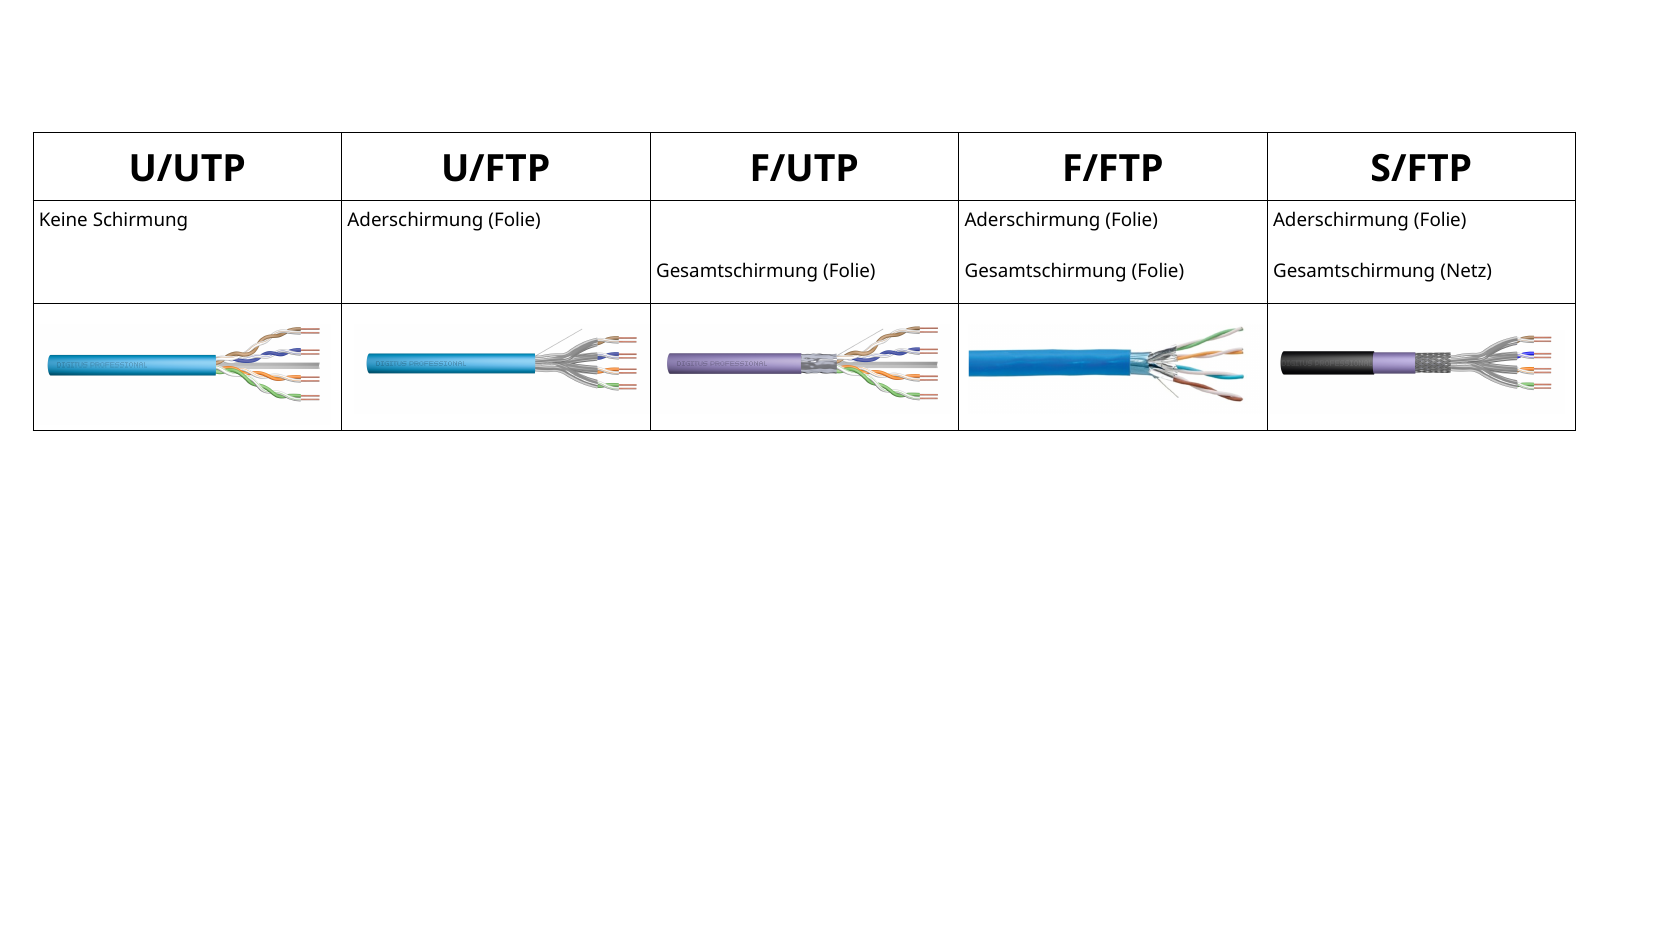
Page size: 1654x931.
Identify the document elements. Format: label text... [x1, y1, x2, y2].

table_cell Keine Schirmung [34, 201, 341, 303]
table_header S/FTP [1268, 133, 1575, 200]
picture [354, 324, 650, 414]
picture [968, 324, 1264, 414]
table_cell [1268, 304, 1575, 430]
table_header U/FTP [342, 133, 650, 200]
table_cell Aderschirmung (Folie) [342, 201, 650, 303]
table_cell Gesamtschirmung (Folie) [651, 201, 958, 303]
table_cell Aderschirmung (Folie) Gesamtschirmung (Netz) [1268, 201, 1575, 303]
picture [35, 324, 331, 425]
table_cell [959, 304, 1267, 430]
picture [655, 324, 951, 414]
table_cell [34, 304, 341, 430]
table_cell Aderschirmung (Folie) Gesamtschirmung (Folie) [959, 201, 1267, 303]
table_header U/UTP [34, 133, 341, 200]
table_header F/UTP [651, 133, 958, 200]
table_header F/FTP [959, 133, 1267, 200]
picture [1269, 330, 1565, 414]
table_cell [342, 304, 650, 430]
table_cell [651, 304, 958, 430]
